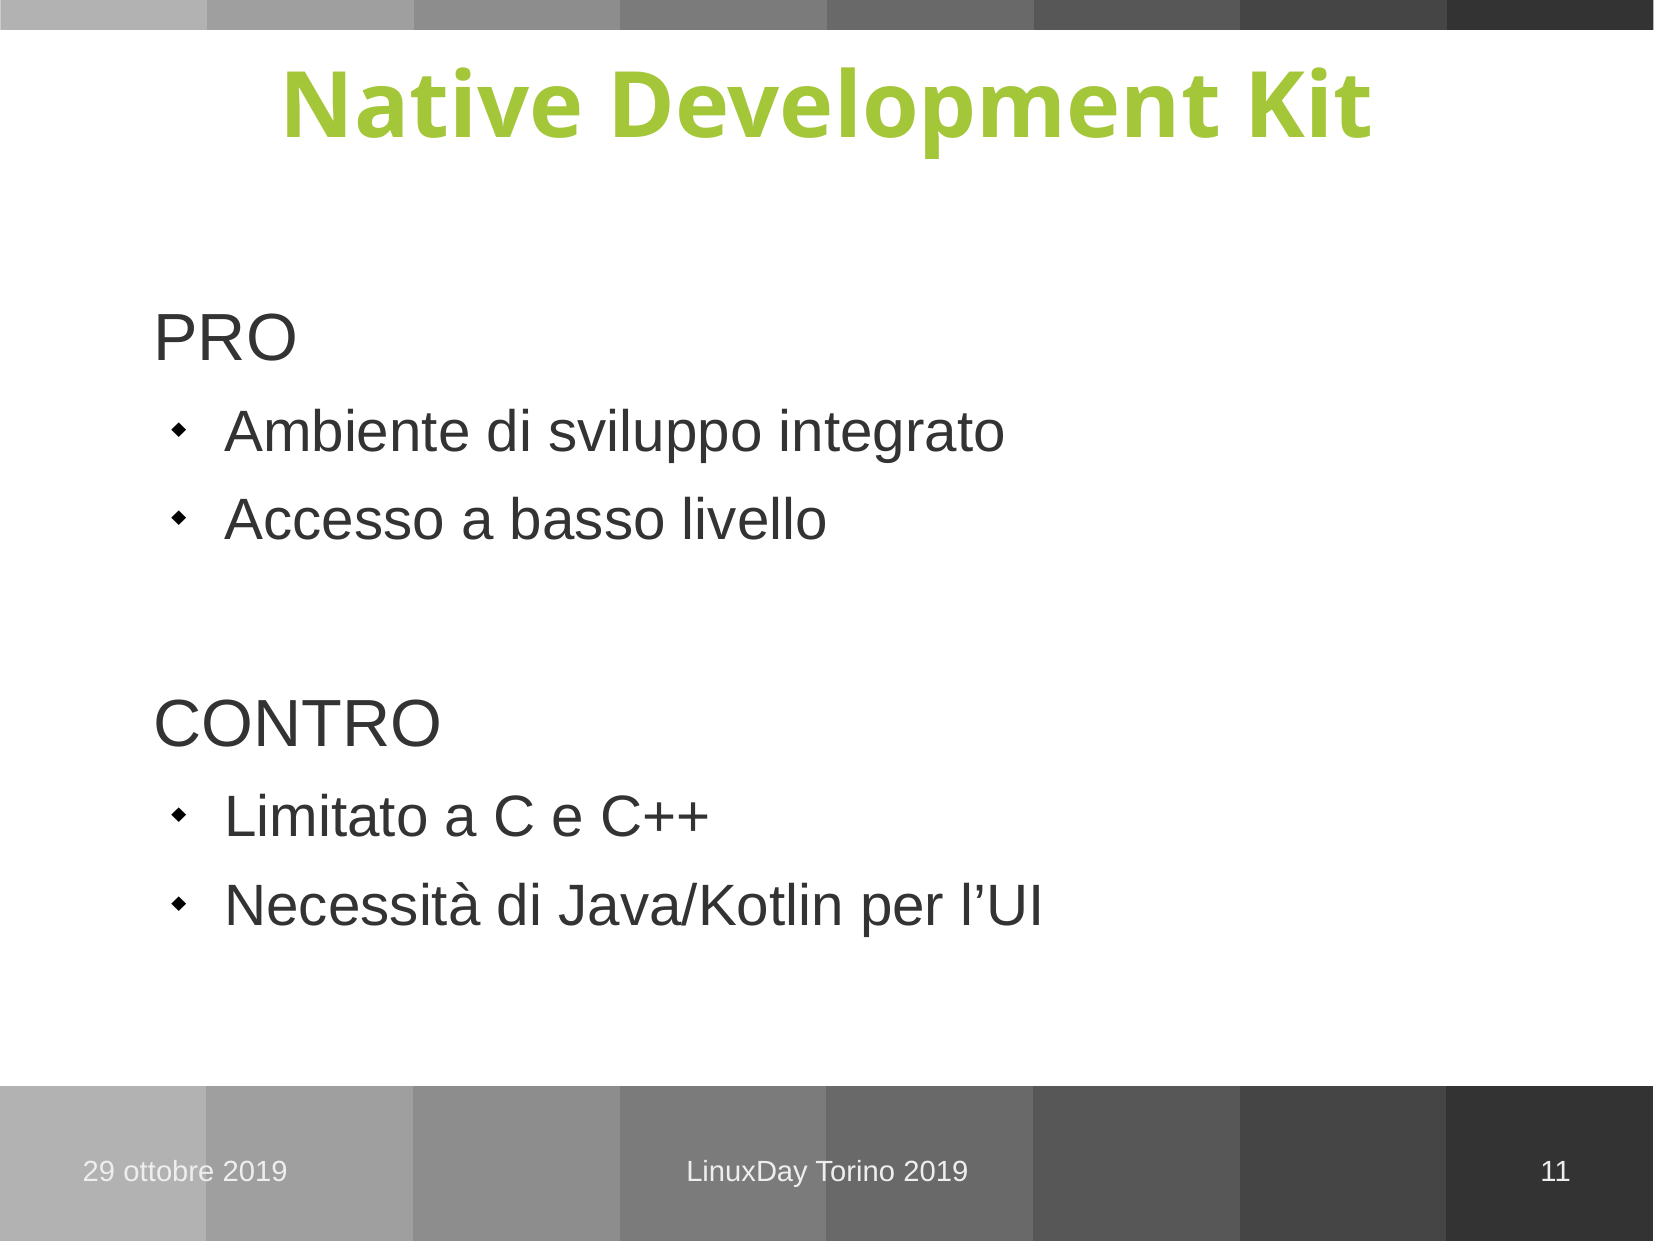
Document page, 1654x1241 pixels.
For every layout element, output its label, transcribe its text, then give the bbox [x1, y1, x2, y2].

list PRO Ambiente di sviluppo integrato Accesso a basso livello CONTRO Limitato a C e C++ Necessità di Java/Kotlin per l’UI [82, 300, 1571, 1010]
title Native Development Kit [82, 49, 1571, 155]
